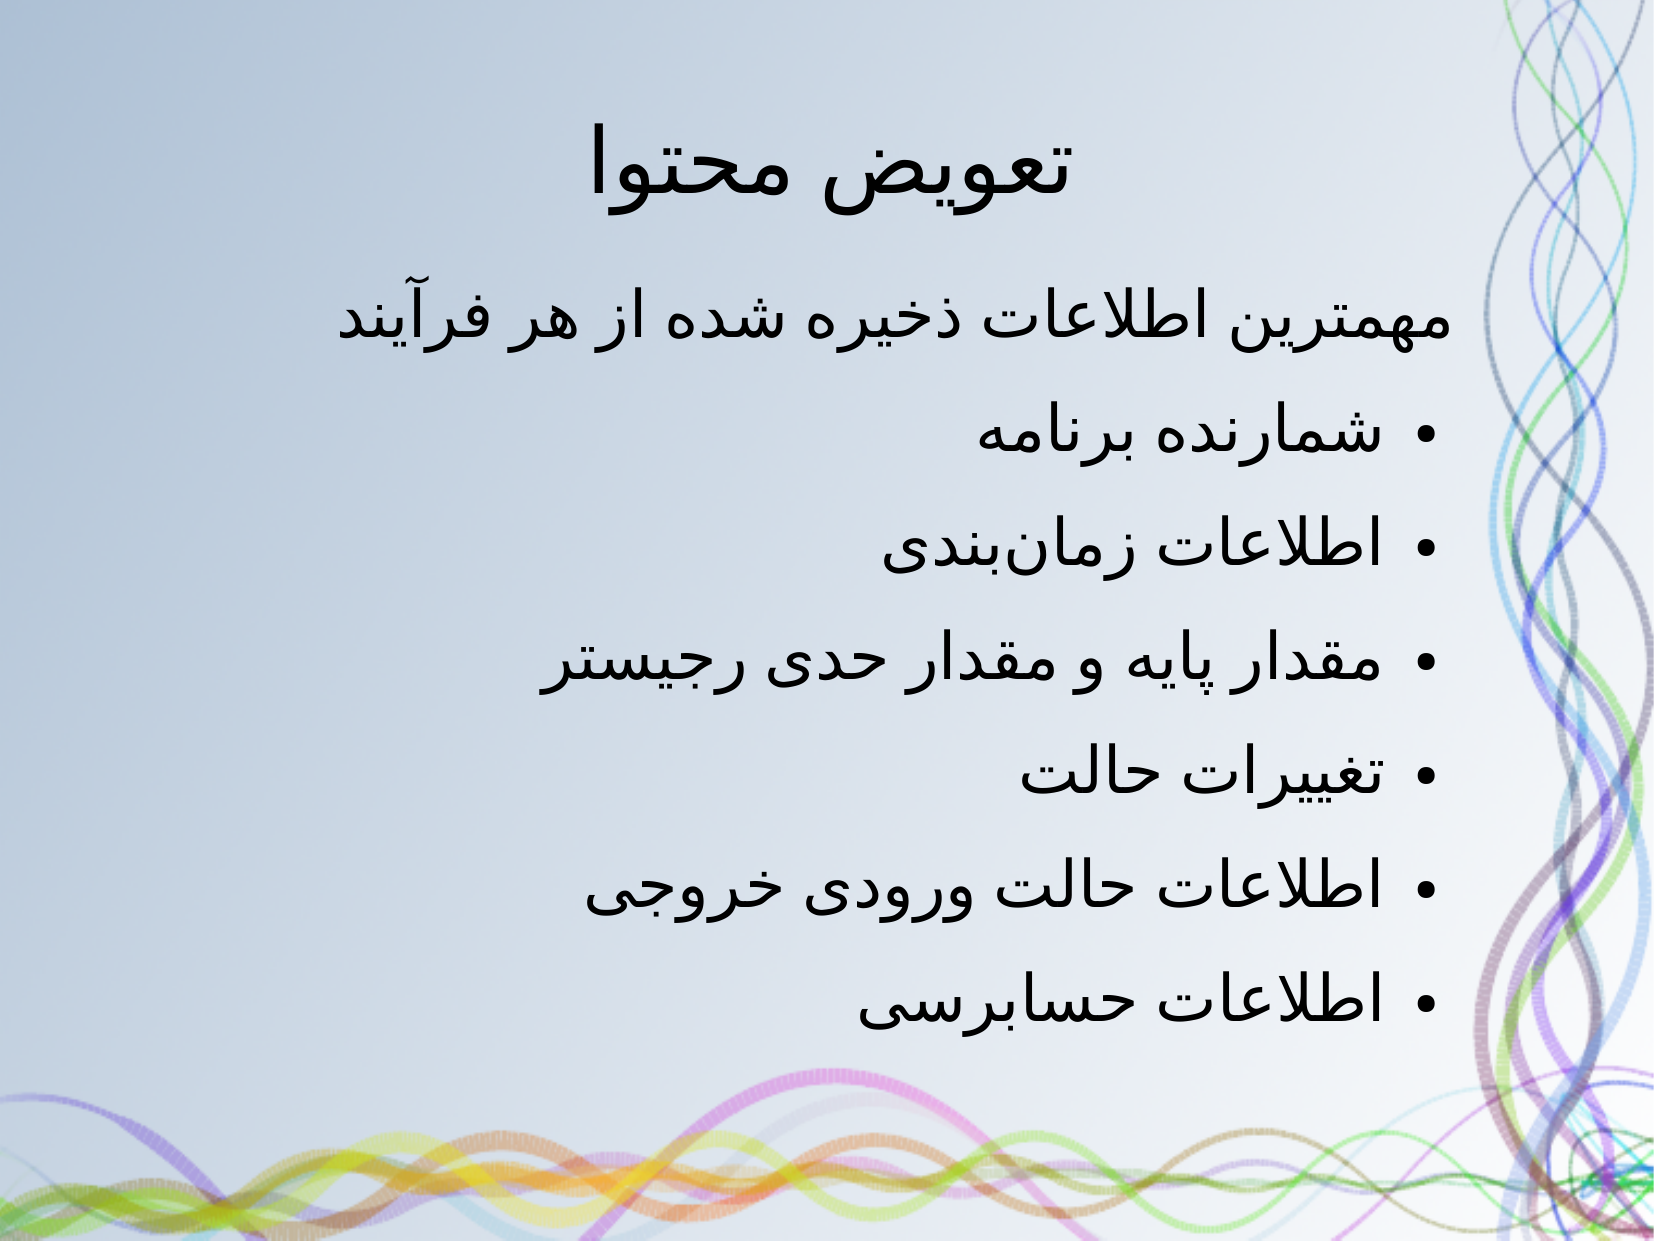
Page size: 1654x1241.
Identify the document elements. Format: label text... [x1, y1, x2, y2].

picture [0, 0, 1654, 1241]
list مهمترین اطلاعات ذخیره شده از هر فرآیند شمارنده برنامه اطلاعات زمان‌بندی مقدار پایه و مقدار حدی رجیستر تغییرات حالت اطلاعات حالت ورودی خروجی اطلاعات حسابرسی [75, 278, 1455, 1051]
title تعویض محتوا [86, 67, 1576, 275]
